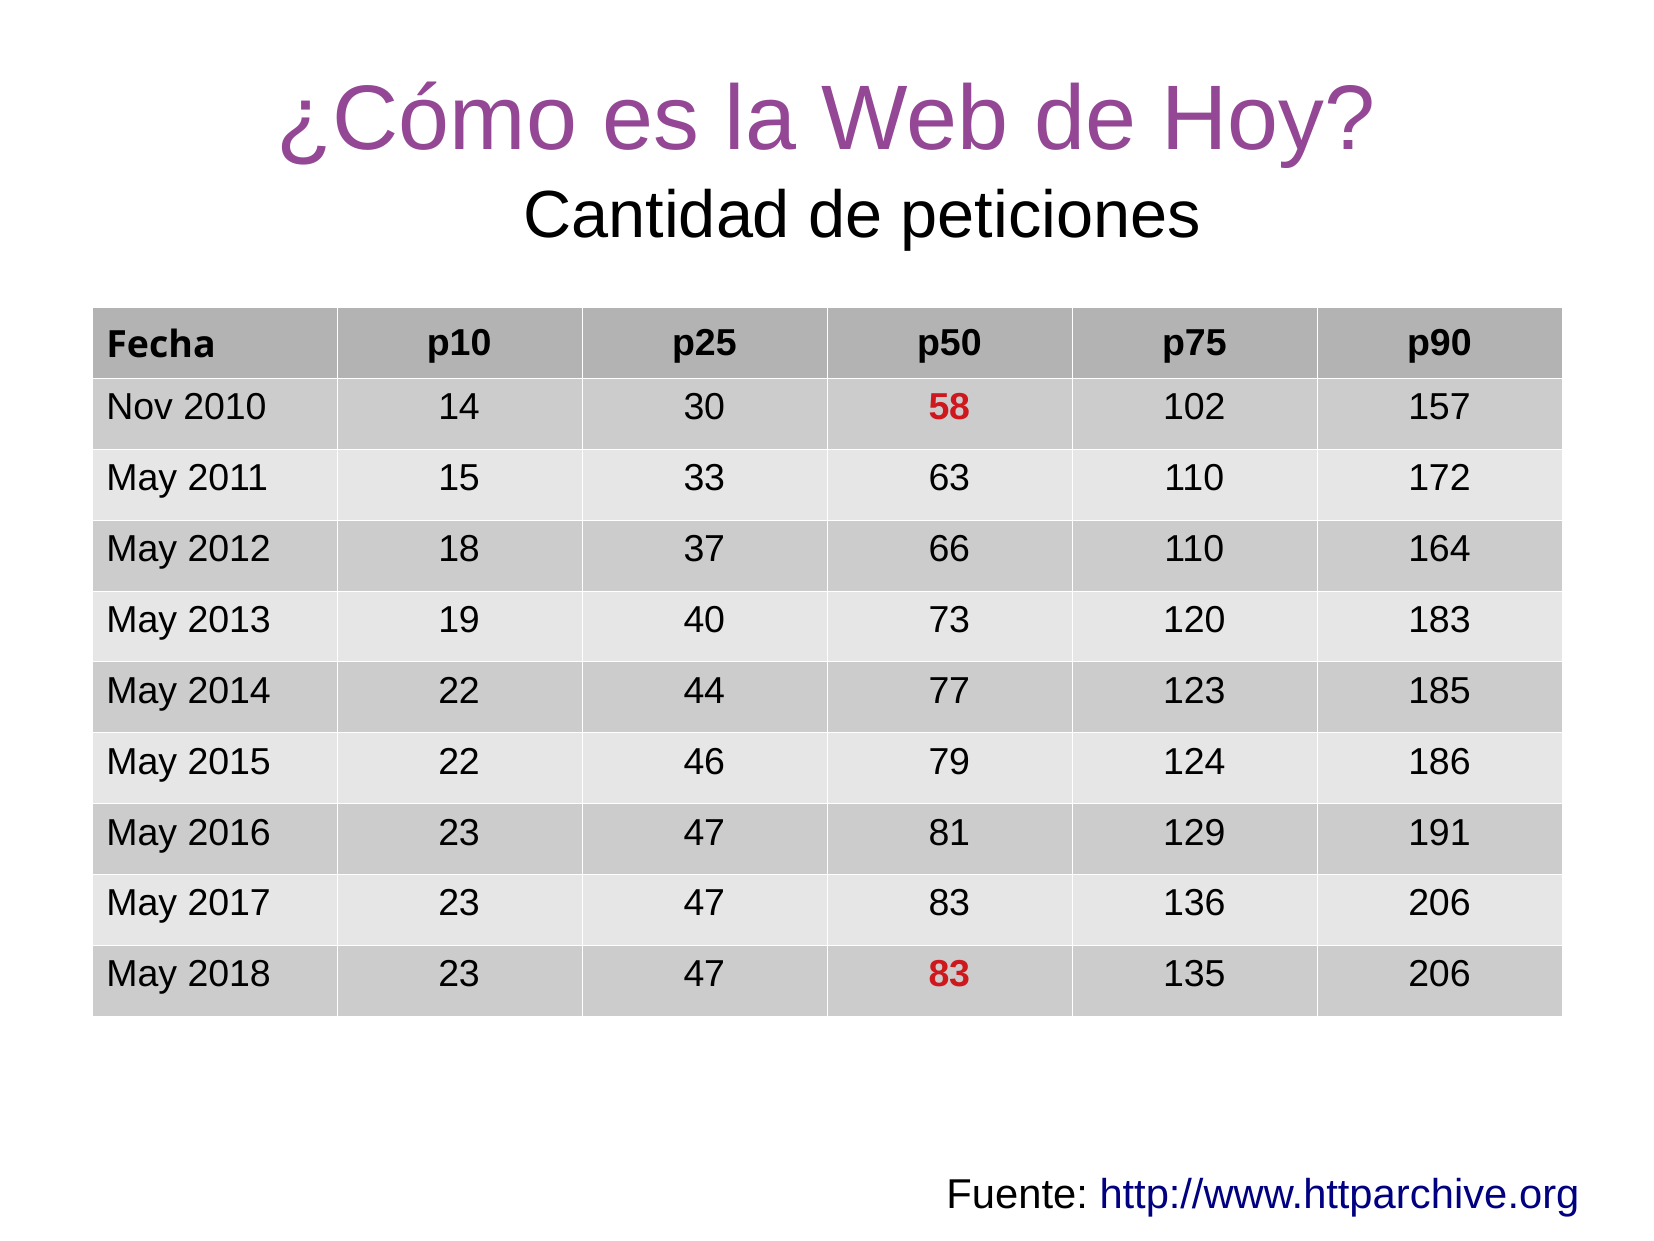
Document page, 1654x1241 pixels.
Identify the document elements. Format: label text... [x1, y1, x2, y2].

table_cell 22 [338, 662, 582, 732]
table_cell 47 [583, 946, 827, 1016]
table_cell 120 [1073, 592, 1317, 661]
table_cell 135 [1073, 946, 1317, 1016]
table_header Fecha [93, 308, 337, 378]
table_cell 19 [338, 592, 582, 661]
table_cell 77 [828, 662, 1072, 732]
table_header p75 [1073, 308, 1317, 378]
text_box Fuente: http://www.httparchive.org [519, 1163, 1595, 1225]
table_header p50 [828, 308, 1072, 378]
table_cell 123 [1073, 662, 1317, 732]
table_cell 15 [338, 450, 582, 520]
table_cell May 2014 [93, 662, 337, 732]
table_cell 73 [828, 592, 1072, 661]
table_cell 185 [1318, 662, 1562, 732]
table_cell 44 [583, 662, 827, 732]
table_cell 46 [583, 733, 827, 803]
table_cell 206 [1318, 875, 1562, 945]
table_cell 58 [828, 379, 1072, 449]
table_cell 81 [828, 804, 1072, 874]
table_cell 186 [1318, 733, 1562, 803]
list Cantidad de peticiones [35, 177, 1619, 378]
table_cell Nov 2010 [93, 379, 337, 449]
table_cell 40 [583, 592, 827, 661]
table_cell May 2017 [93, 875, 337, 945]
table_cell 110 [1073, 521, 1317, 591]
table_cell 157 [1318, 379, 1562, 449]
table_cell 164 [1318, 521, 1562, 591]
title ¿Cómo es la Web de Hoy? [82, 13, 1571, 177]
table_cell 124 [1073, 733, 1317, 803]
table_cell 102 [1073, 379, 1317, 449]
table_cell 136 [1073, 875, 1317, 945]
table_cell 206 [1318, 946, 1562, 1016]
table_cell 191 [1318, 804, 1562, 874]
table_cell 183 [1318, 592, 1562, 661]
table_cell 14 [338, 379, 582, 449]
table_cell 129 [1073, 804, 1317, 874]
table_header p10 [338, 308, 582, 378]
table_cell 63 [828, 450, 1072, 520]
table_cell 47 [583, 875, 827, 945]
table_cell May 2012 [93, 521, 337, 591]
table_header p25 [583, 308, 827, 378]
table_cell 30 [583, 379, 827, 449]
table_cell 83 [828, 875, 1072, 945]
table_cell 79 [828, 733, 1072, 803]
table_header p90 [1318, 308, 1562, 378]
table_cell 66 [828, 521, 1072, 591]
table_cell 22 [338, 733, 582, 803]
table_cell 18 [338, 521, 582, 591]
table_cell 23 [338, 875, 582, 945]
table_cell 33 [583, 450, 827, 520]
table_cell 23 [338, 946, 582, 1016]
table_cell 83 [828, 946, 1072, 1016]
table_cell May 2016 [93, 804, 337, 874]
table_cell 110 [1073, 450, 1317, 520]
table_cell 23 [338, 804, 582, 874]
table_cell 47 [583, 804, 827, 874]
table_cell May 2013 [93, 592, 337, 661]
table_cell 172 [1318, 450, 1562, 520]
table_cell May 2011 [93, 450, 337, 520]
table_cell May 2015 [93, 733, 337, 803]
table_cell May 2018 [93, 946, 337, 1016]
table_cell 37 [583, 521, 827, 591]
